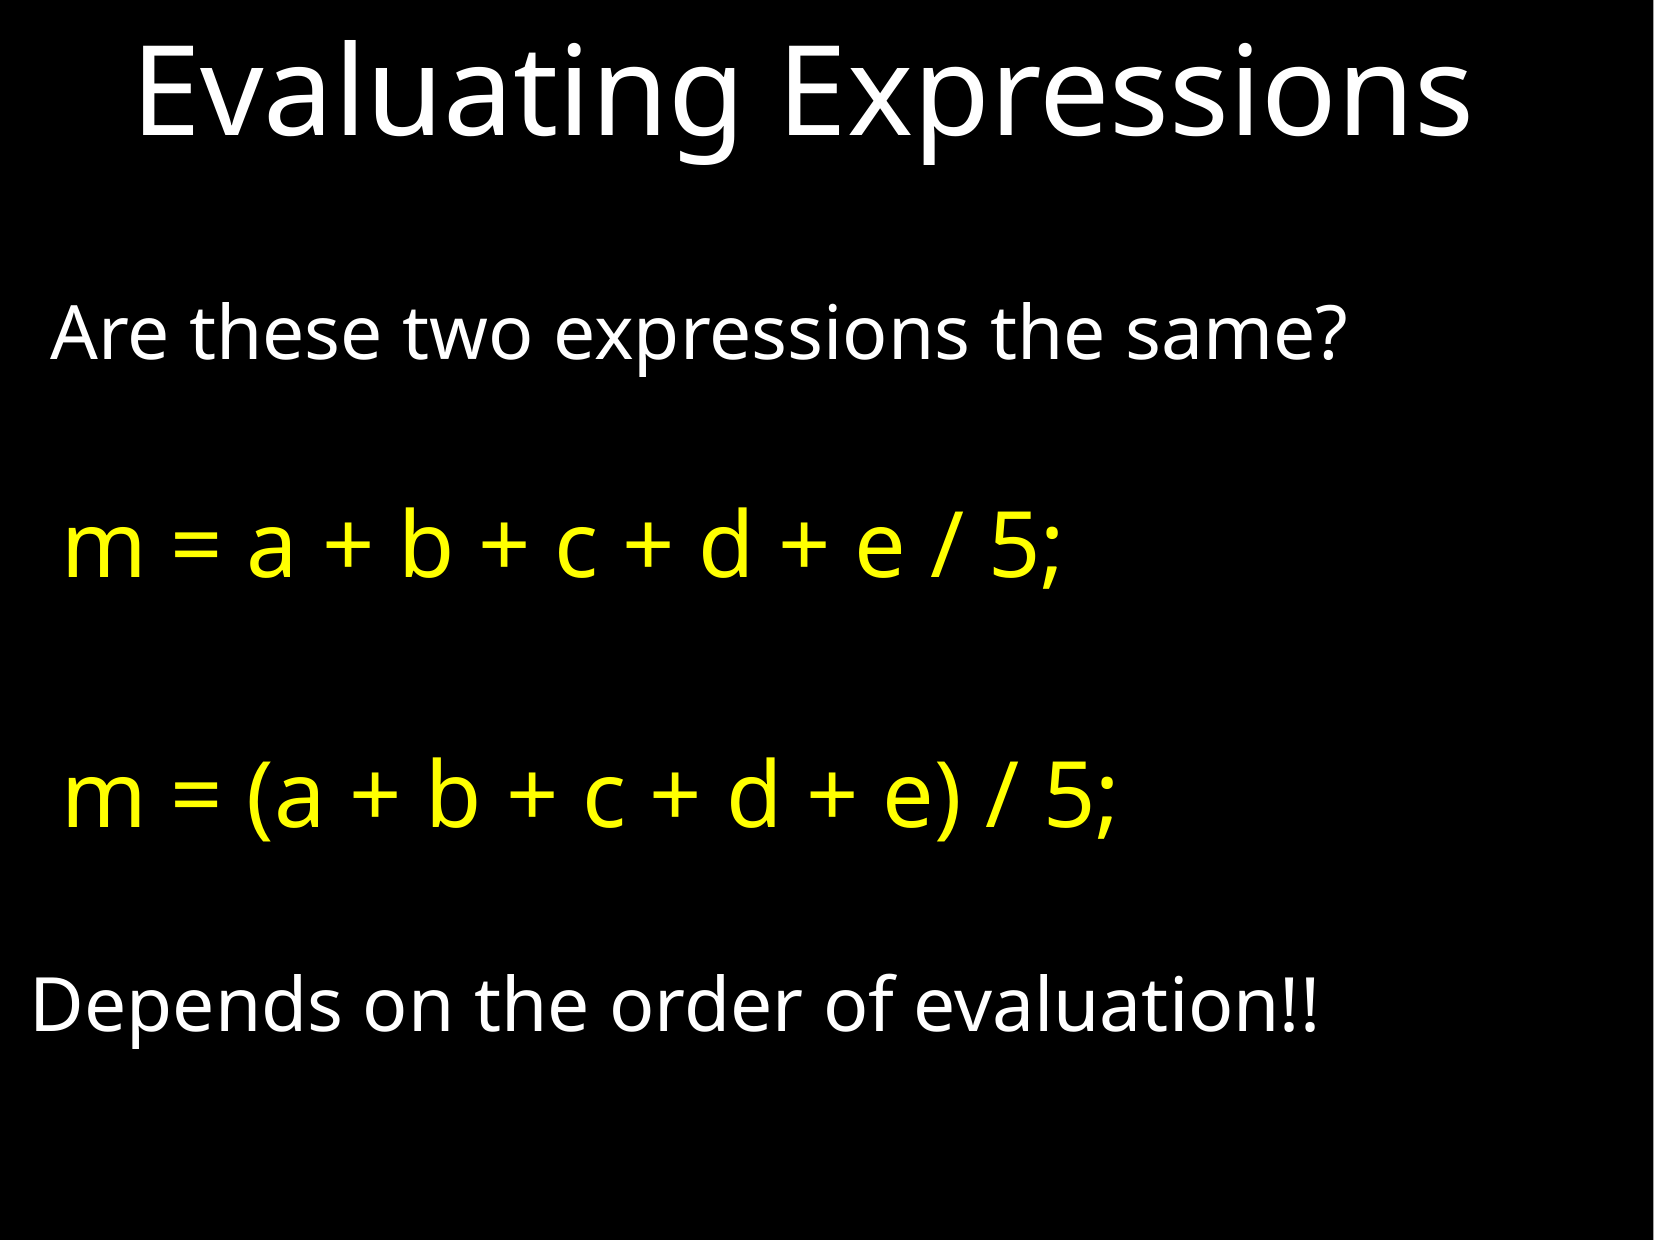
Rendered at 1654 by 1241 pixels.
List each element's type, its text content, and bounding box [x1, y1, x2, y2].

text_box Are these two expressions the same? [35, 271, 1611, 408]
text_box Evaluating Expressions [116, 0, 1525, 231]
text_box Depends on the order of evaluation!! [15, 944, 1654, 1202]
text_box m = a + b + c + d + e / 5; m = (a + b + c + d + e) / 5; [46, 472, 1617, 851]
